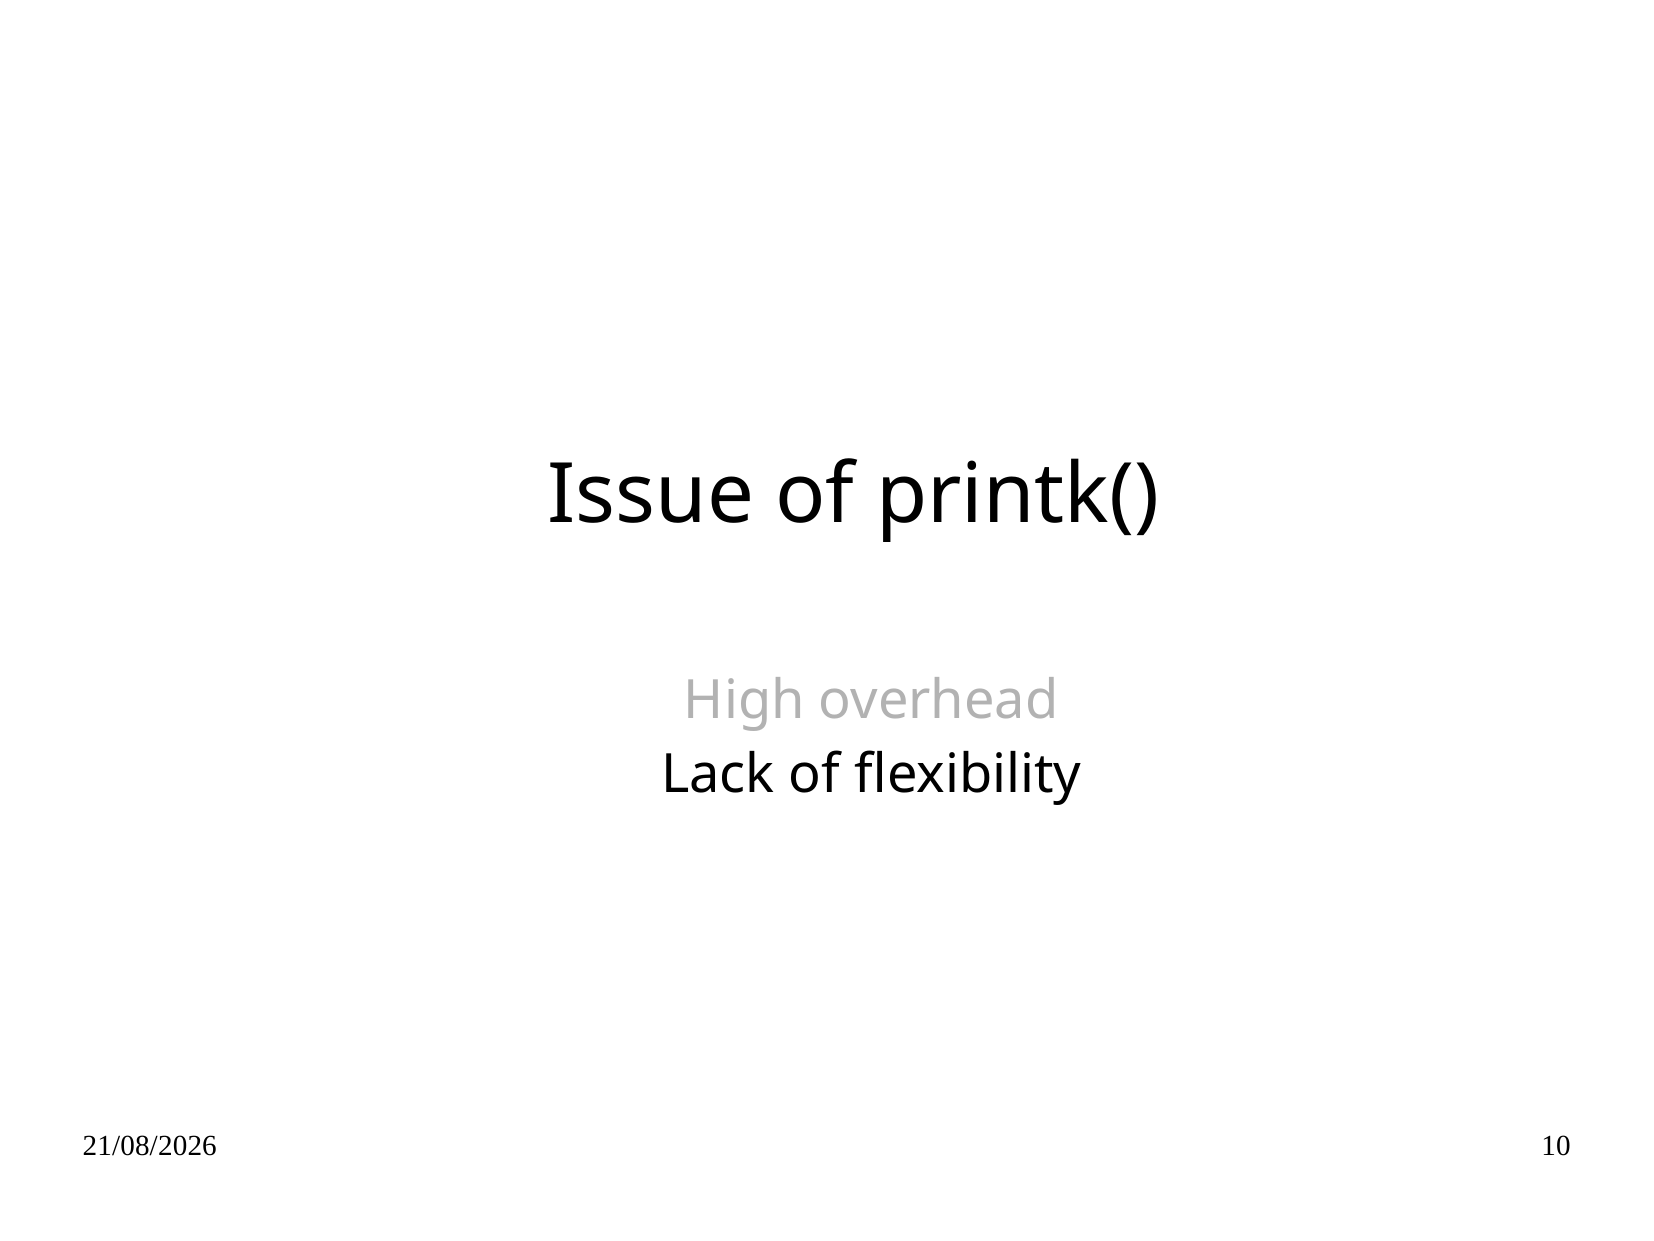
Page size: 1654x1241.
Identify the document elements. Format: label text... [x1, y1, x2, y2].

subtitle Issue of printk() High overhead Lack of flexibility [210, 315, 1498, 1017]
